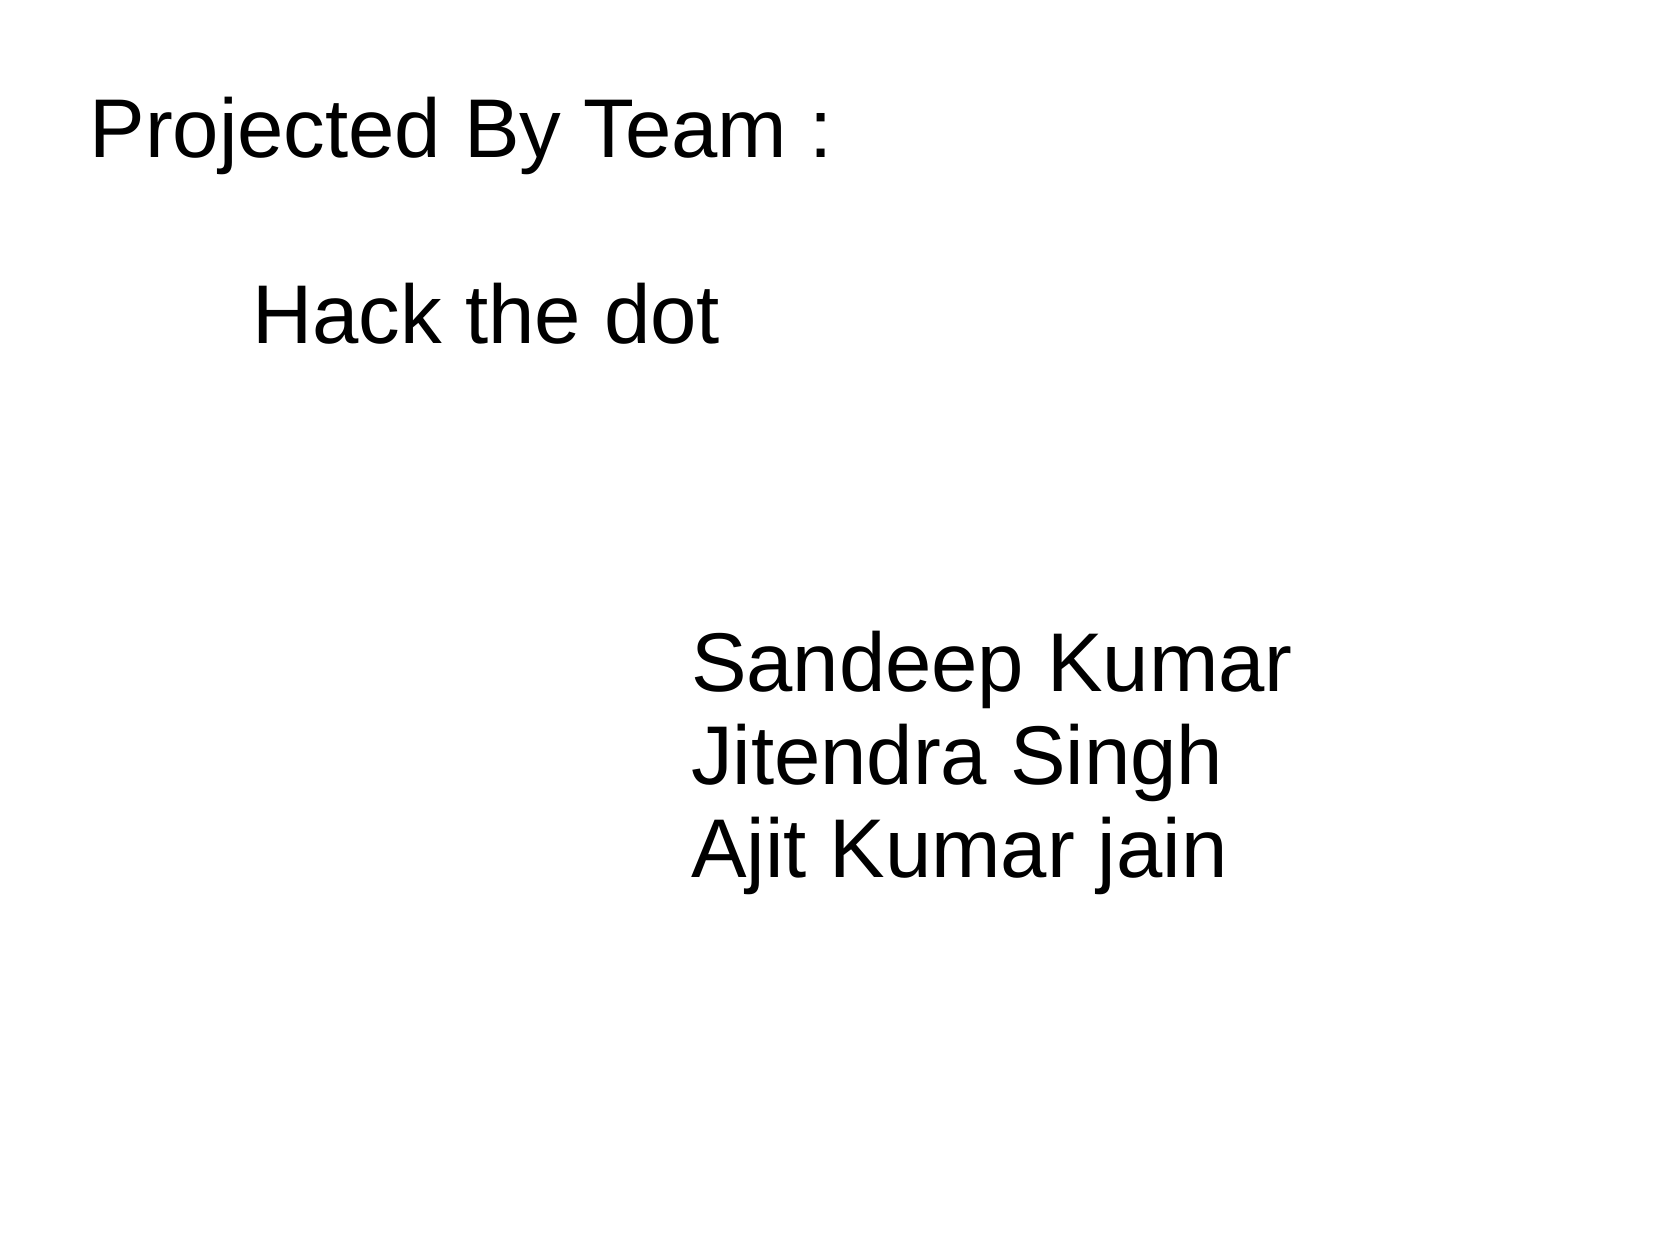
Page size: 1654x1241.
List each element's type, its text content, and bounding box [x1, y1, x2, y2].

text_box Projected By Team : Hack the dot [75, 75, 1486, 370]
text_box Sandeep Kumar Jitendra Singh Ajit Kumar jain [630, 608, 1654, 946]
